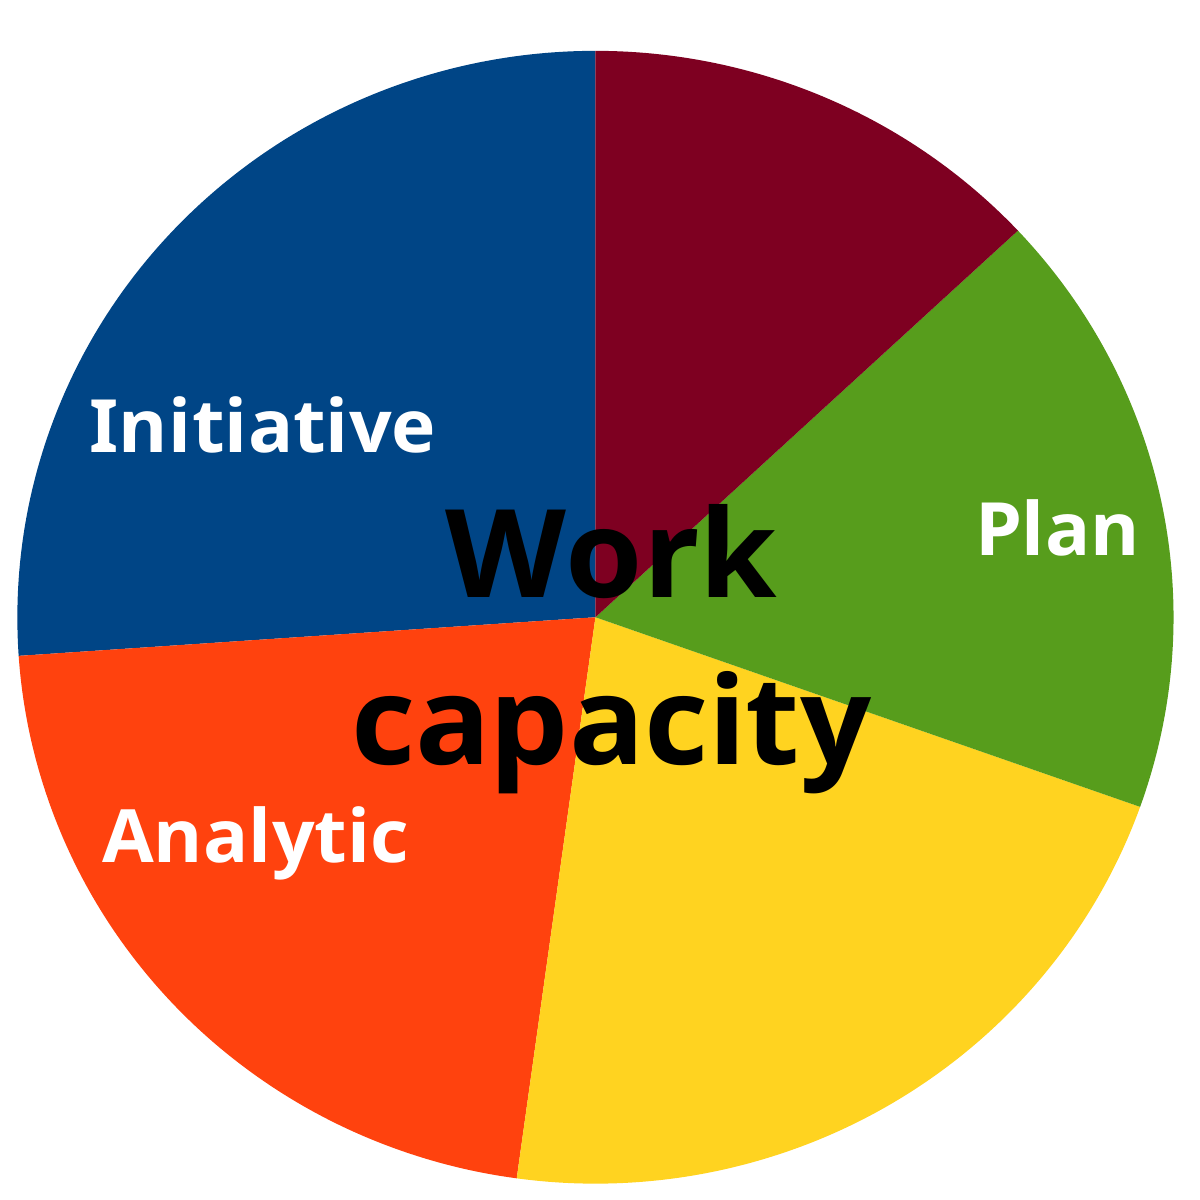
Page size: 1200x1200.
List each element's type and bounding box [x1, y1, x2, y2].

chart [0, 0, 1200, 1200]
